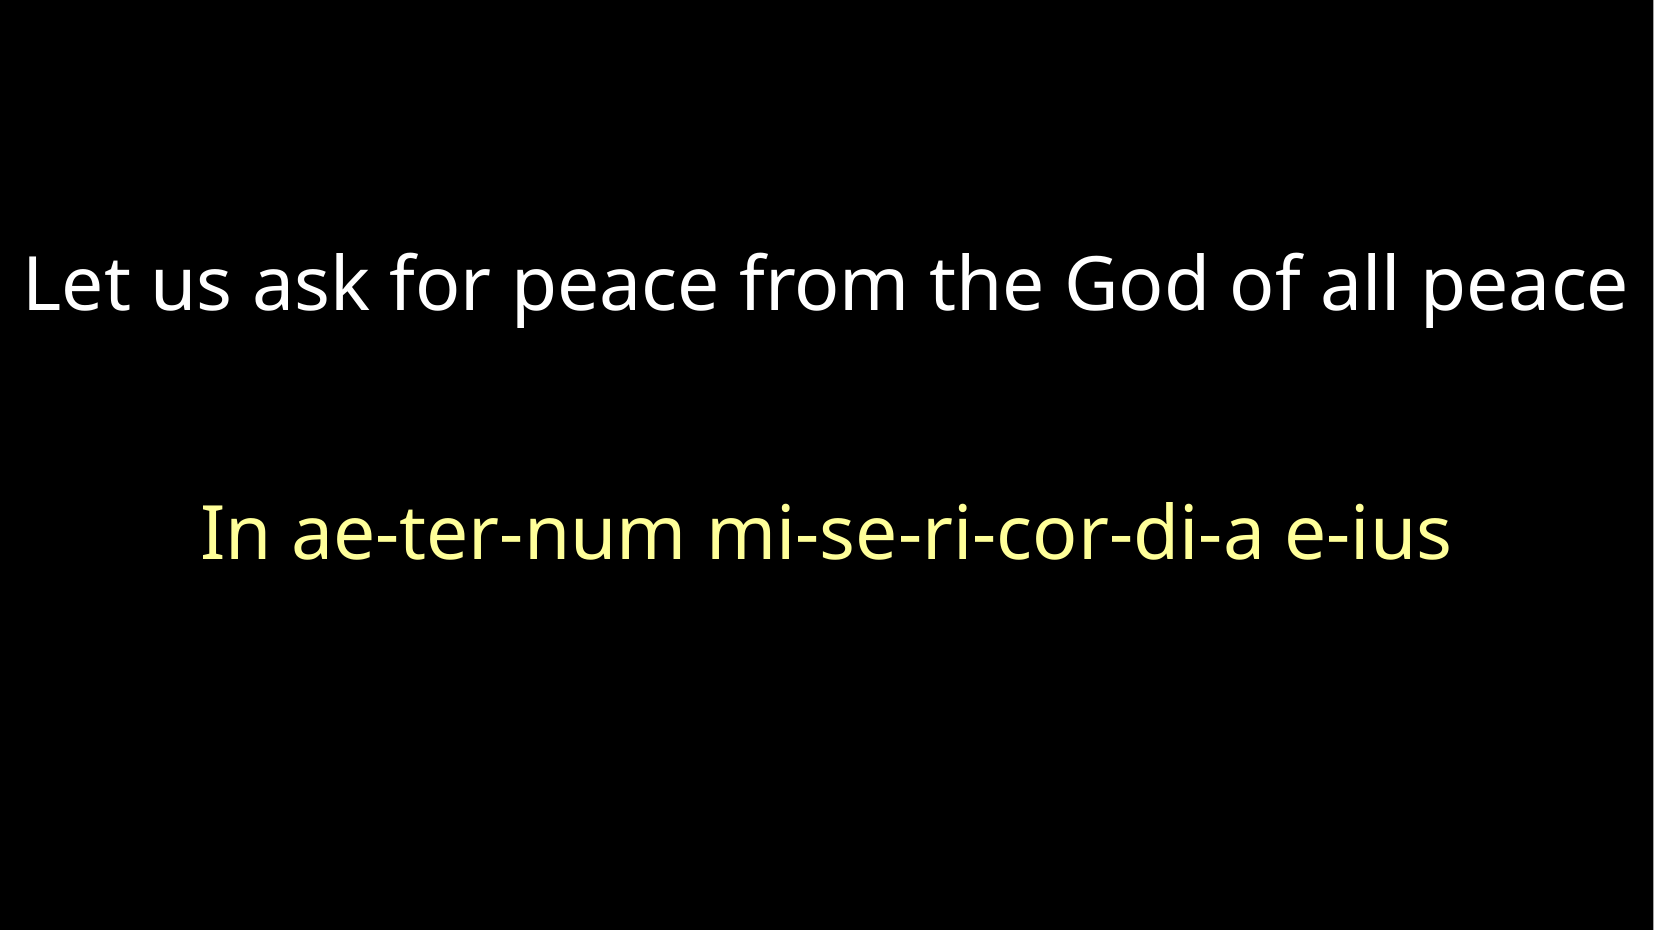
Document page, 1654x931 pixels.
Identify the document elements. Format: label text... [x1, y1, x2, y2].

list Let us ask for peace from the God of all peace In ae-ter-num mi-se-ri-cor-di-a e-ius [0, 230, 1654, 922]
